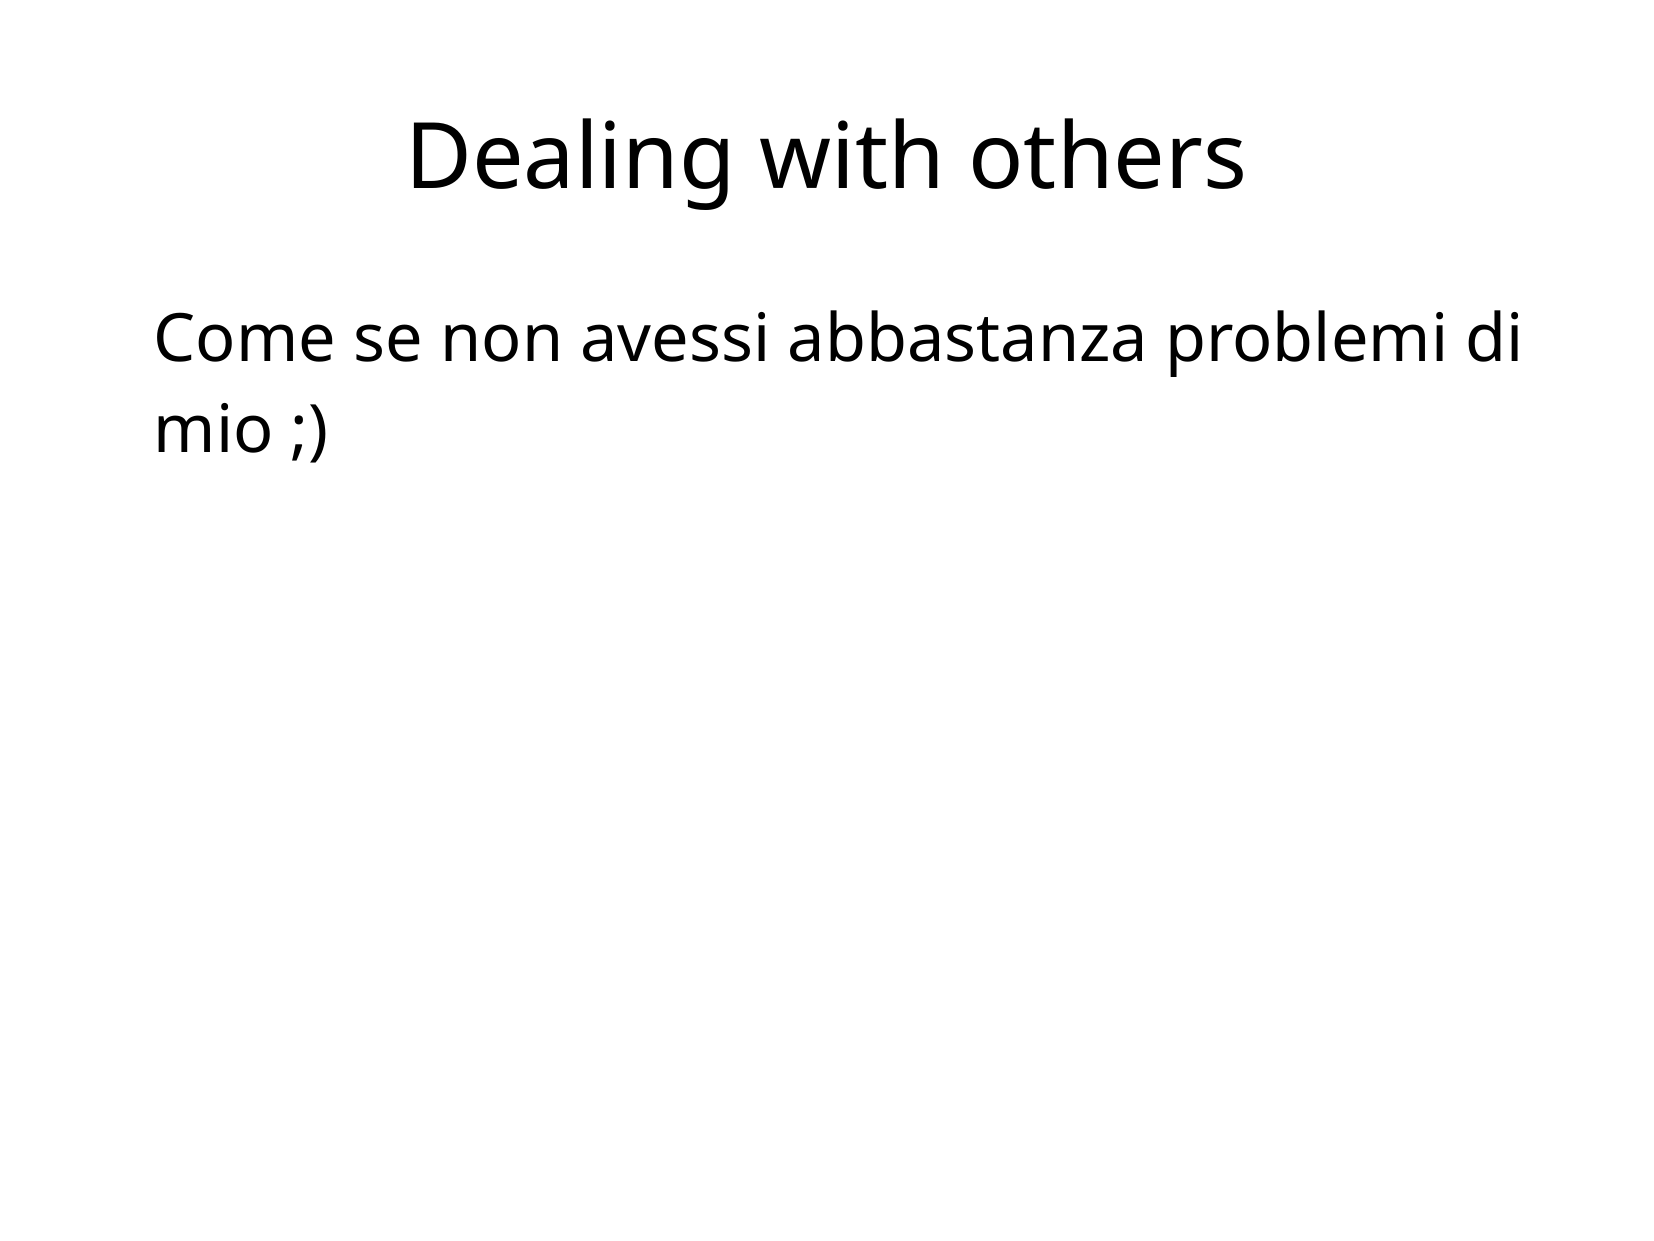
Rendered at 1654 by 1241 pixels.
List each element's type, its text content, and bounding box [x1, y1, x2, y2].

list Come se non avessi abbastanza problemi di mio ;) [82, 290, 1571, 1010]
title Dealing with others [82, 49, 1571, 257]
